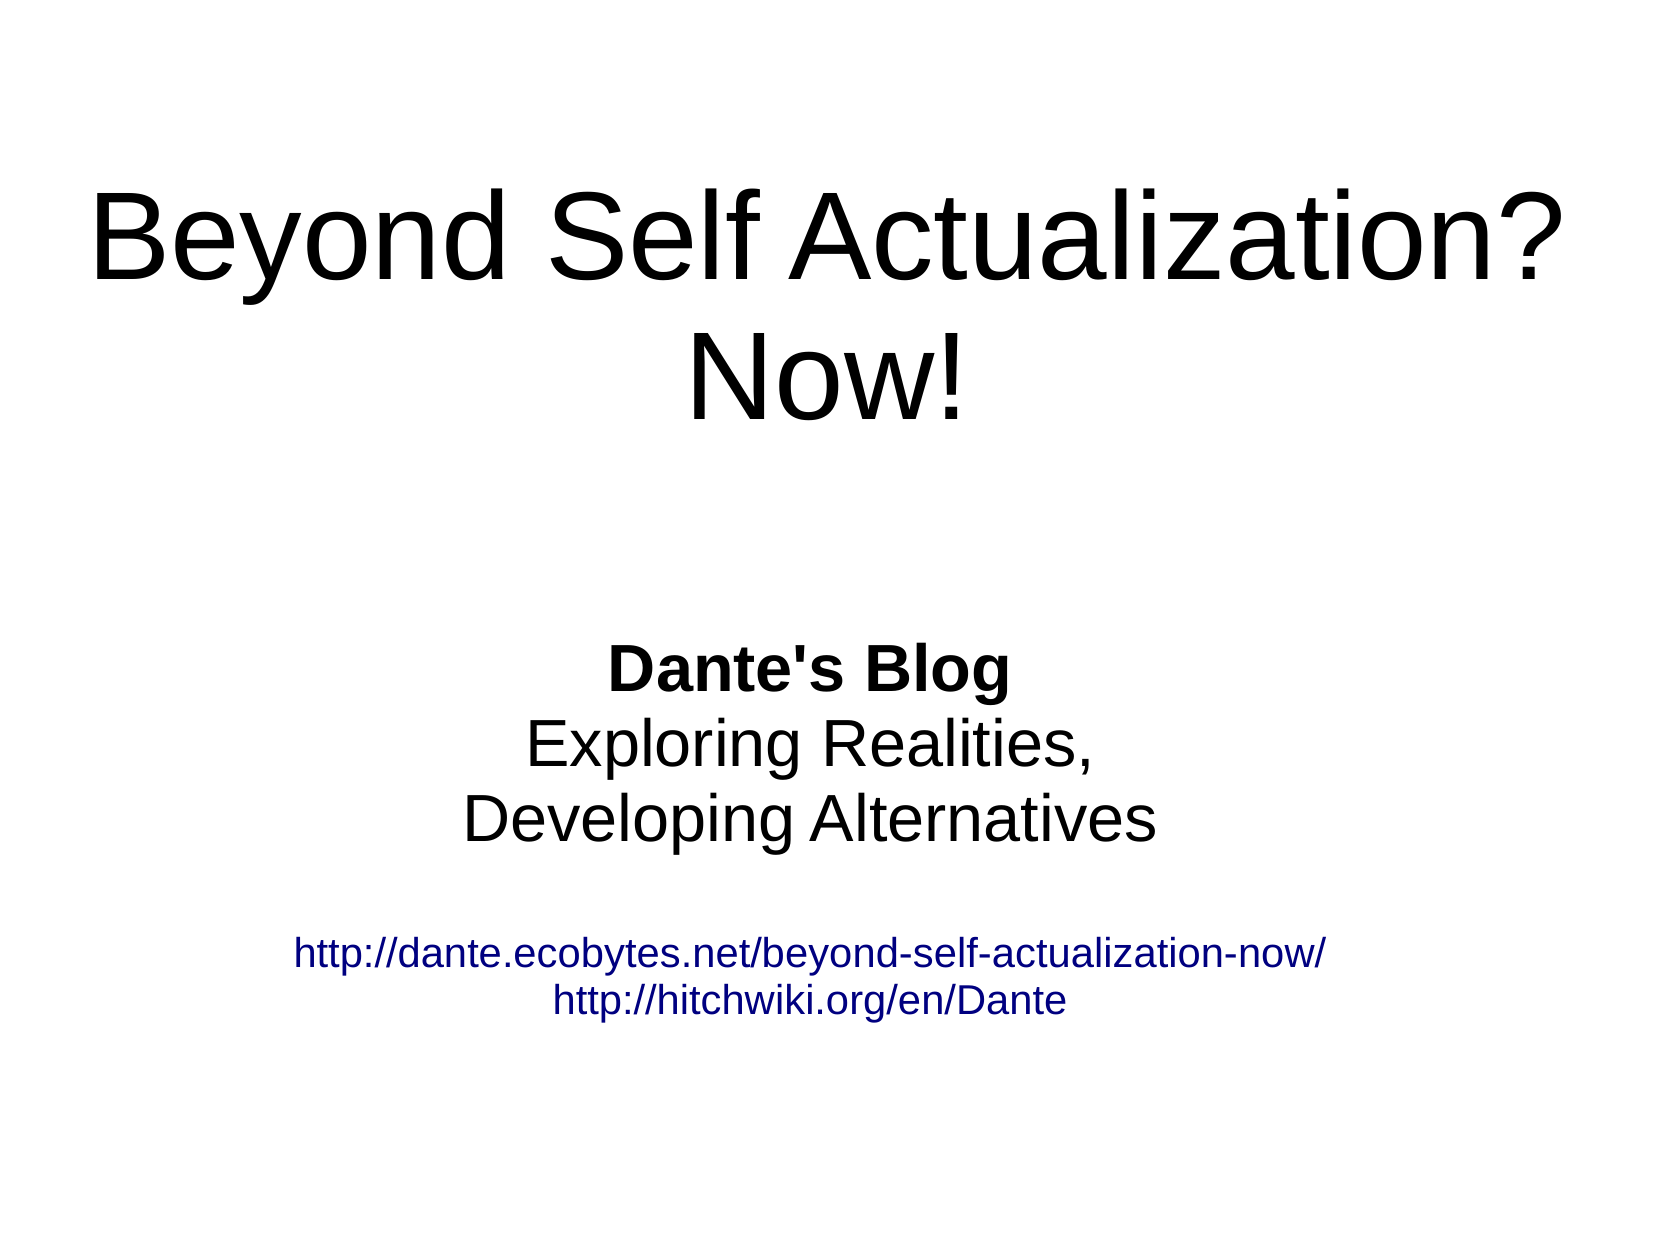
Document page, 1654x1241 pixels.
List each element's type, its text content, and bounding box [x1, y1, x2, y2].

subtitle Dante's Blog Exploring Realities, Developing Alternatives http://dante.ecobytes.net/beyond-self-actualization-now/ http://hitchwiki.org/en/Dante [82, 467, 1538, 1187]
title Beyond Self Actualization? Now! [82, 166, 1571, 447]
